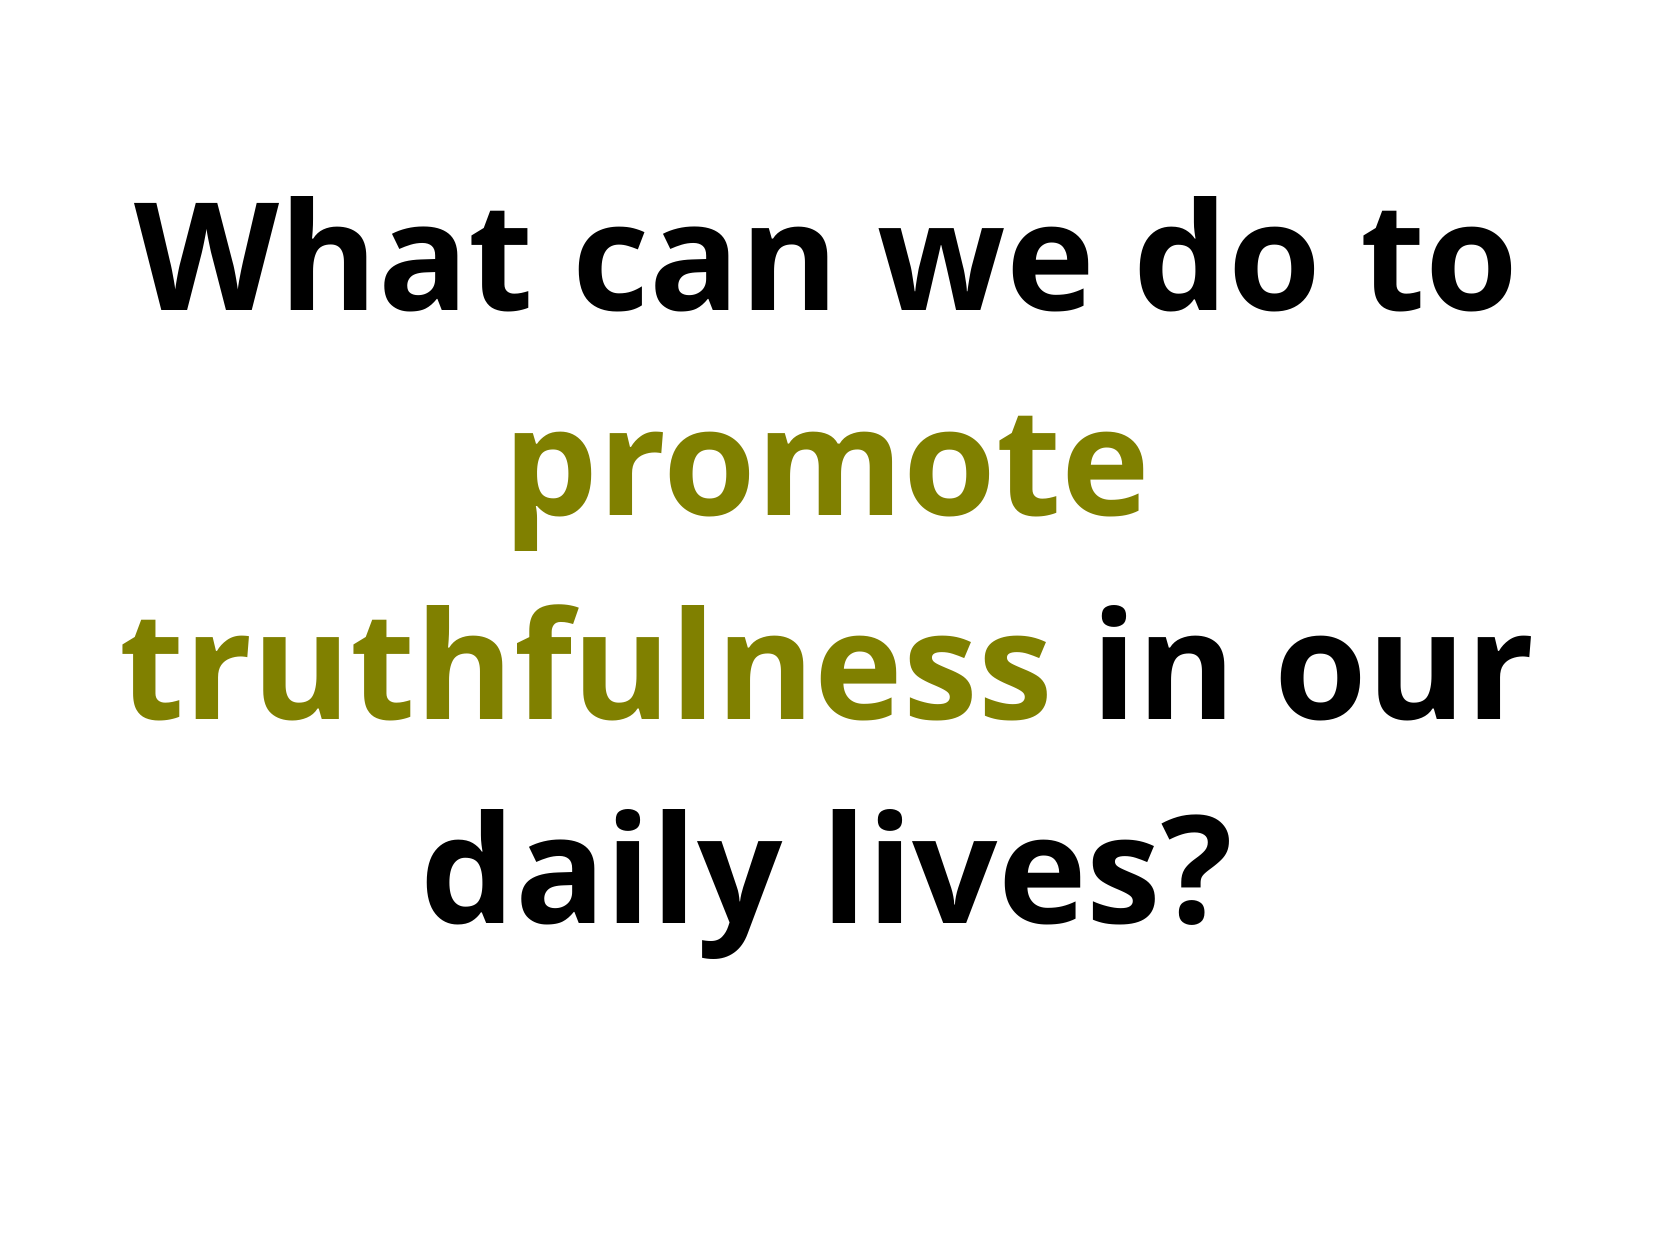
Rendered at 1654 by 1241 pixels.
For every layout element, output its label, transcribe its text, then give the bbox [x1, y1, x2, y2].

title What can we do to promote truthfulness in our daily lives? [59, 291, 1595, 827]
